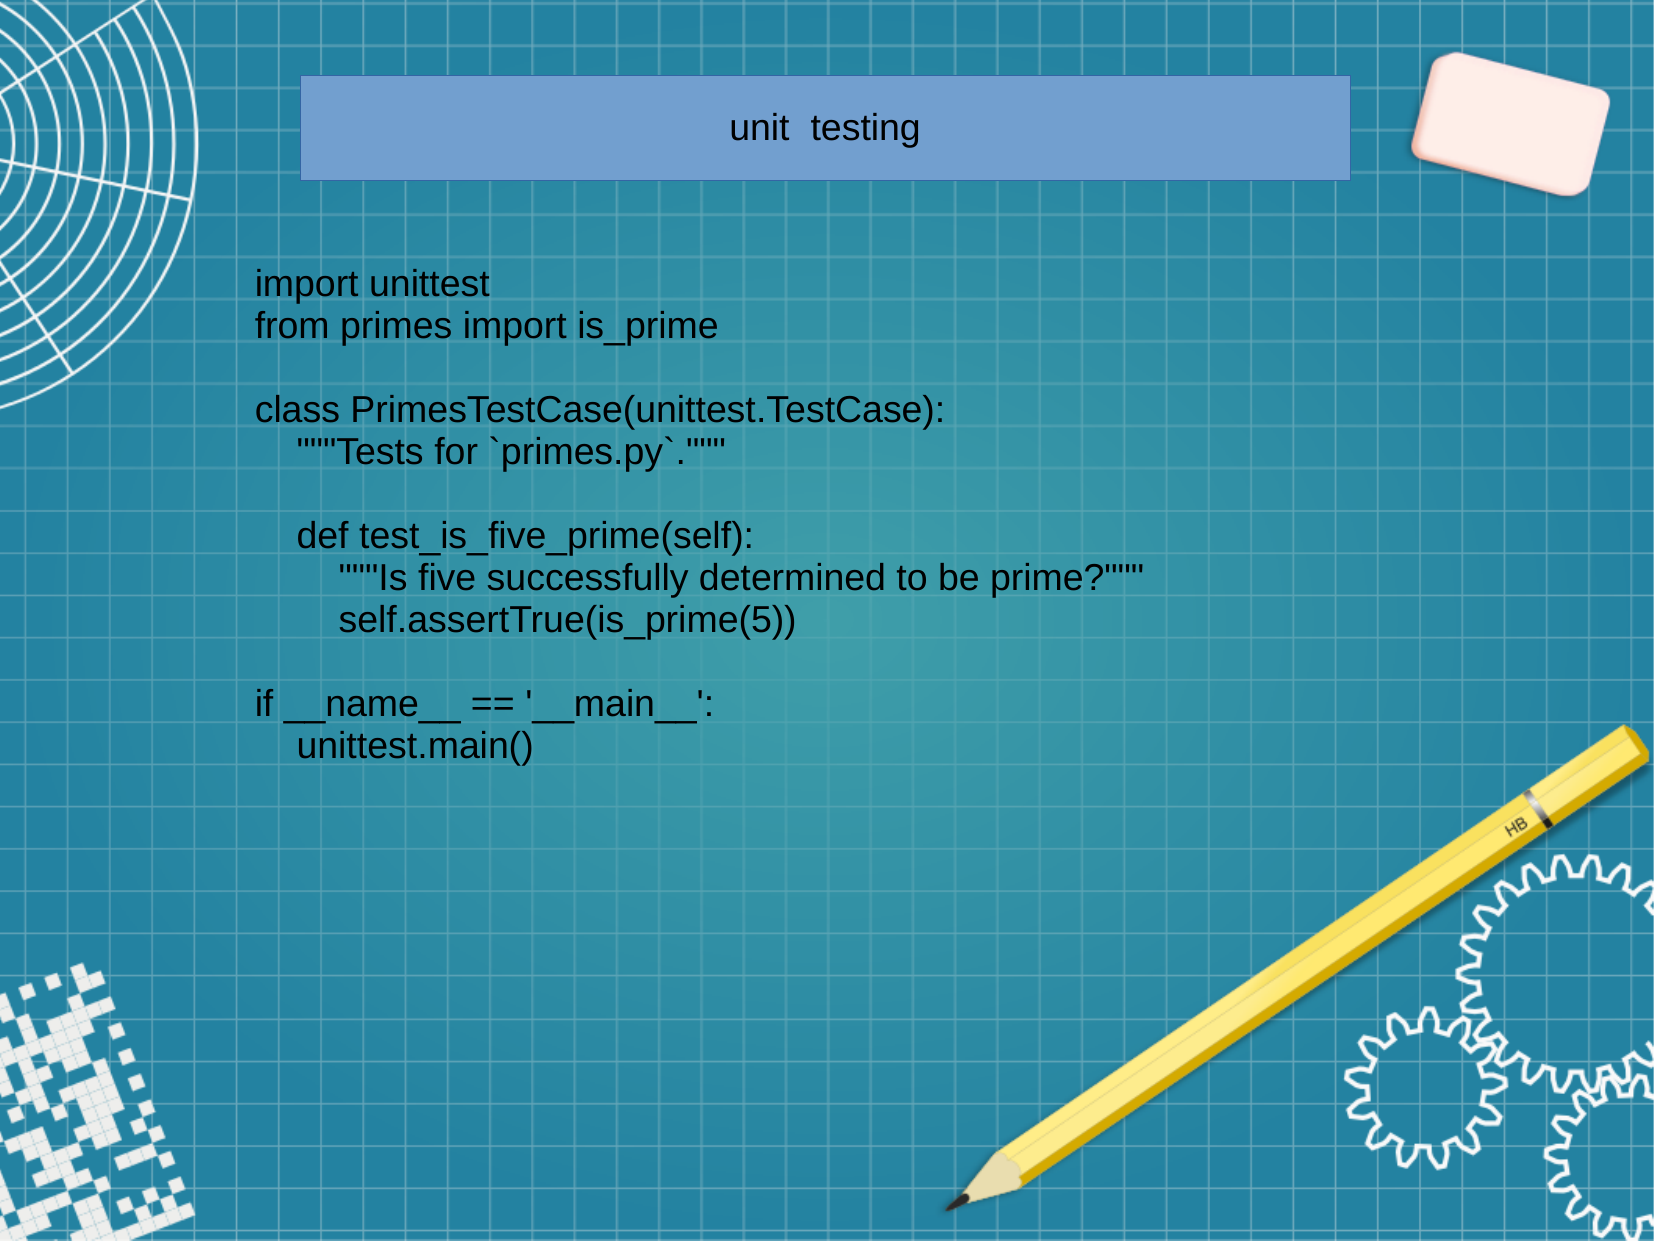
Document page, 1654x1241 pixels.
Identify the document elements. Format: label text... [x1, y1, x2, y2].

text_box import unittest from primes import is_prime class PrimesTestCase(unittest.TestCase): """Tests for `primes.py`.""" def test_is_five_prime(self): """Is five successfully determined to be prime?""" self.assertTrue(is_prime(5)) if __name__ == '__main__': unittest.main() [240, 255, 1426, 931]
picture [0, 0, 1654, 1241]
text_box unit testing [300, 75, 1351, 181]
